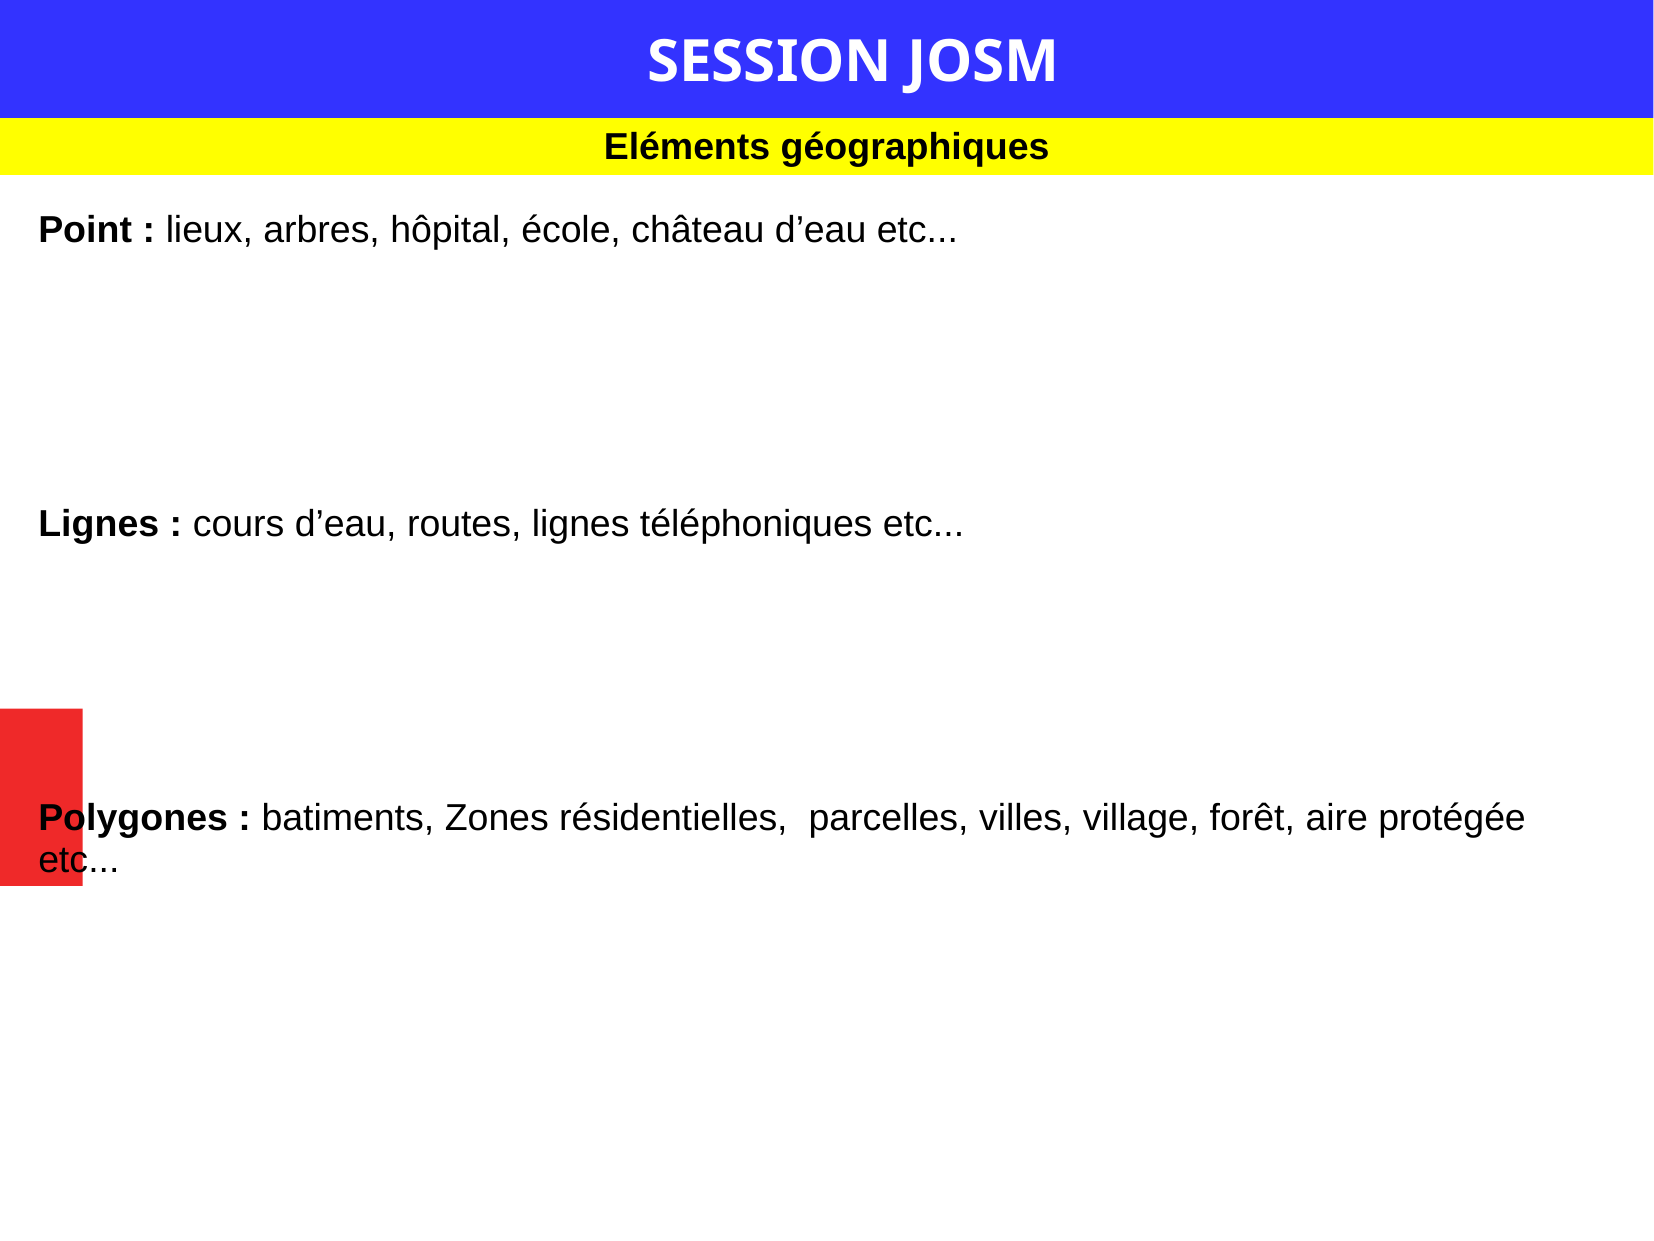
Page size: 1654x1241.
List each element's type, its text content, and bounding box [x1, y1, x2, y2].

text_box Point : lieux, arbres, hôpital, école, château d’eau etc... Lignes : cours d’eau, routes, lignes téléphoniques etc... Polygones : batiments, Zones résidentielles, parcelles, villes, village, forêt, aire protégée etc... [23, 200, 1571, 888]
title SESSION JOSM [0, 0, 1654, 118]
text_box Eléments géographiques [0, 118, 1654, 175]
